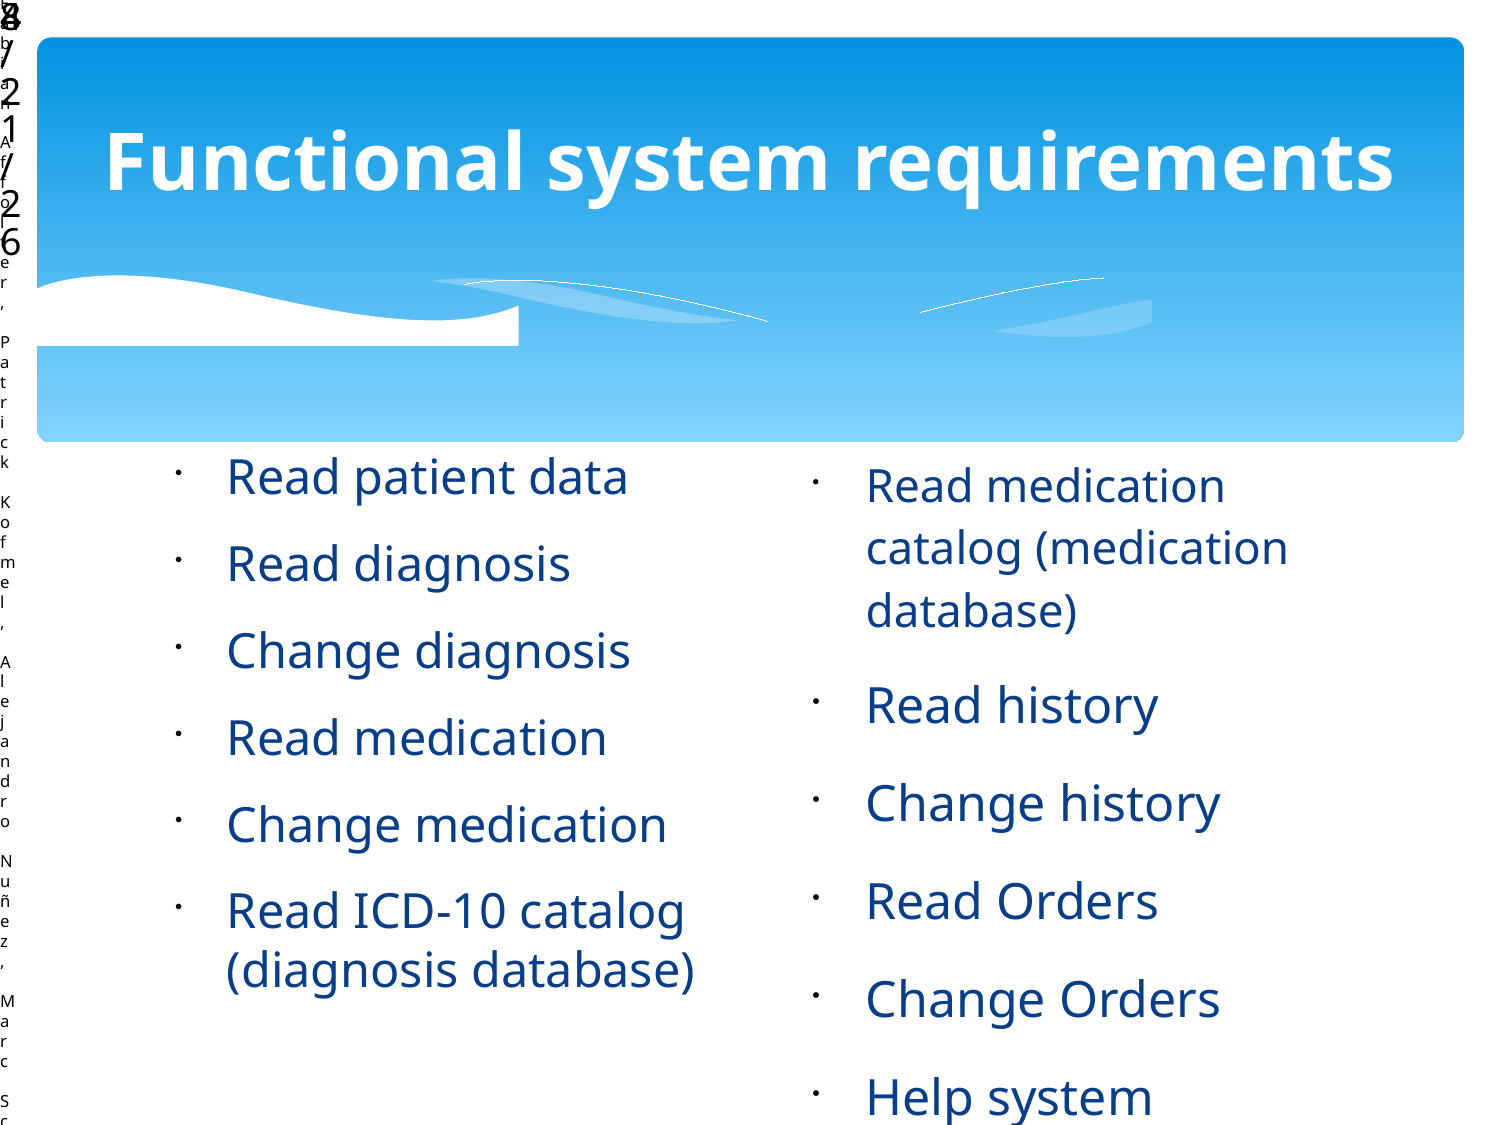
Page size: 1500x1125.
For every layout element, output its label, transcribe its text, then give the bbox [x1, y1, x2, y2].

title Functional system requirements [75, 55, 1425, 261]
list [736, 438, 1359, 1005]
list Read patient data Read diagnosis Change diagnosis Read medication Change medication Read ICD-10 catalog (diagnosis database) [143, 438, 736, 1005]
text_box Read medication catalog (medication database) Read history Change history Read Orders Change Orders Help system [780, 445, 1396, 1060]
